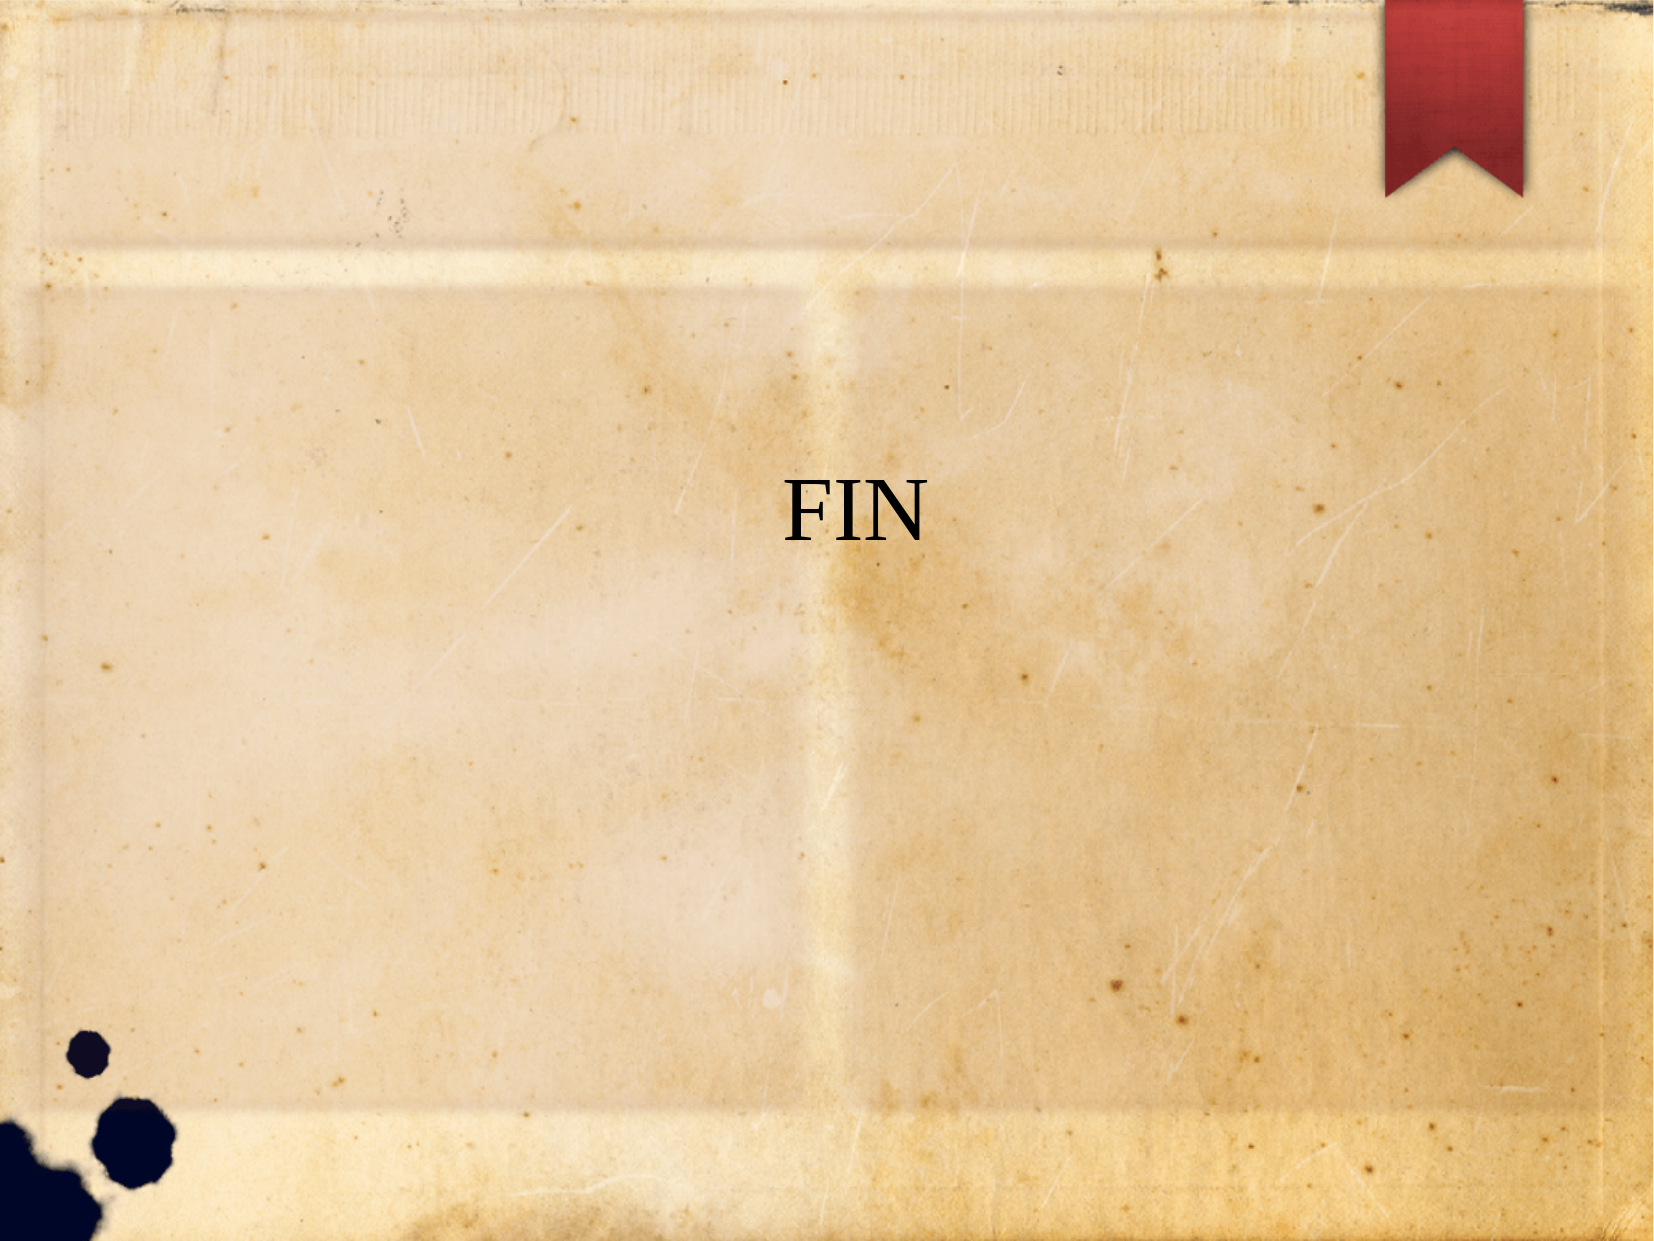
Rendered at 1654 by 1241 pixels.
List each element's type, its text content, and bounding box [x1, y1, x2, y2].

title FIN [224, 415, 1489, 603]
picture [0, 0, 1654, 1241]
